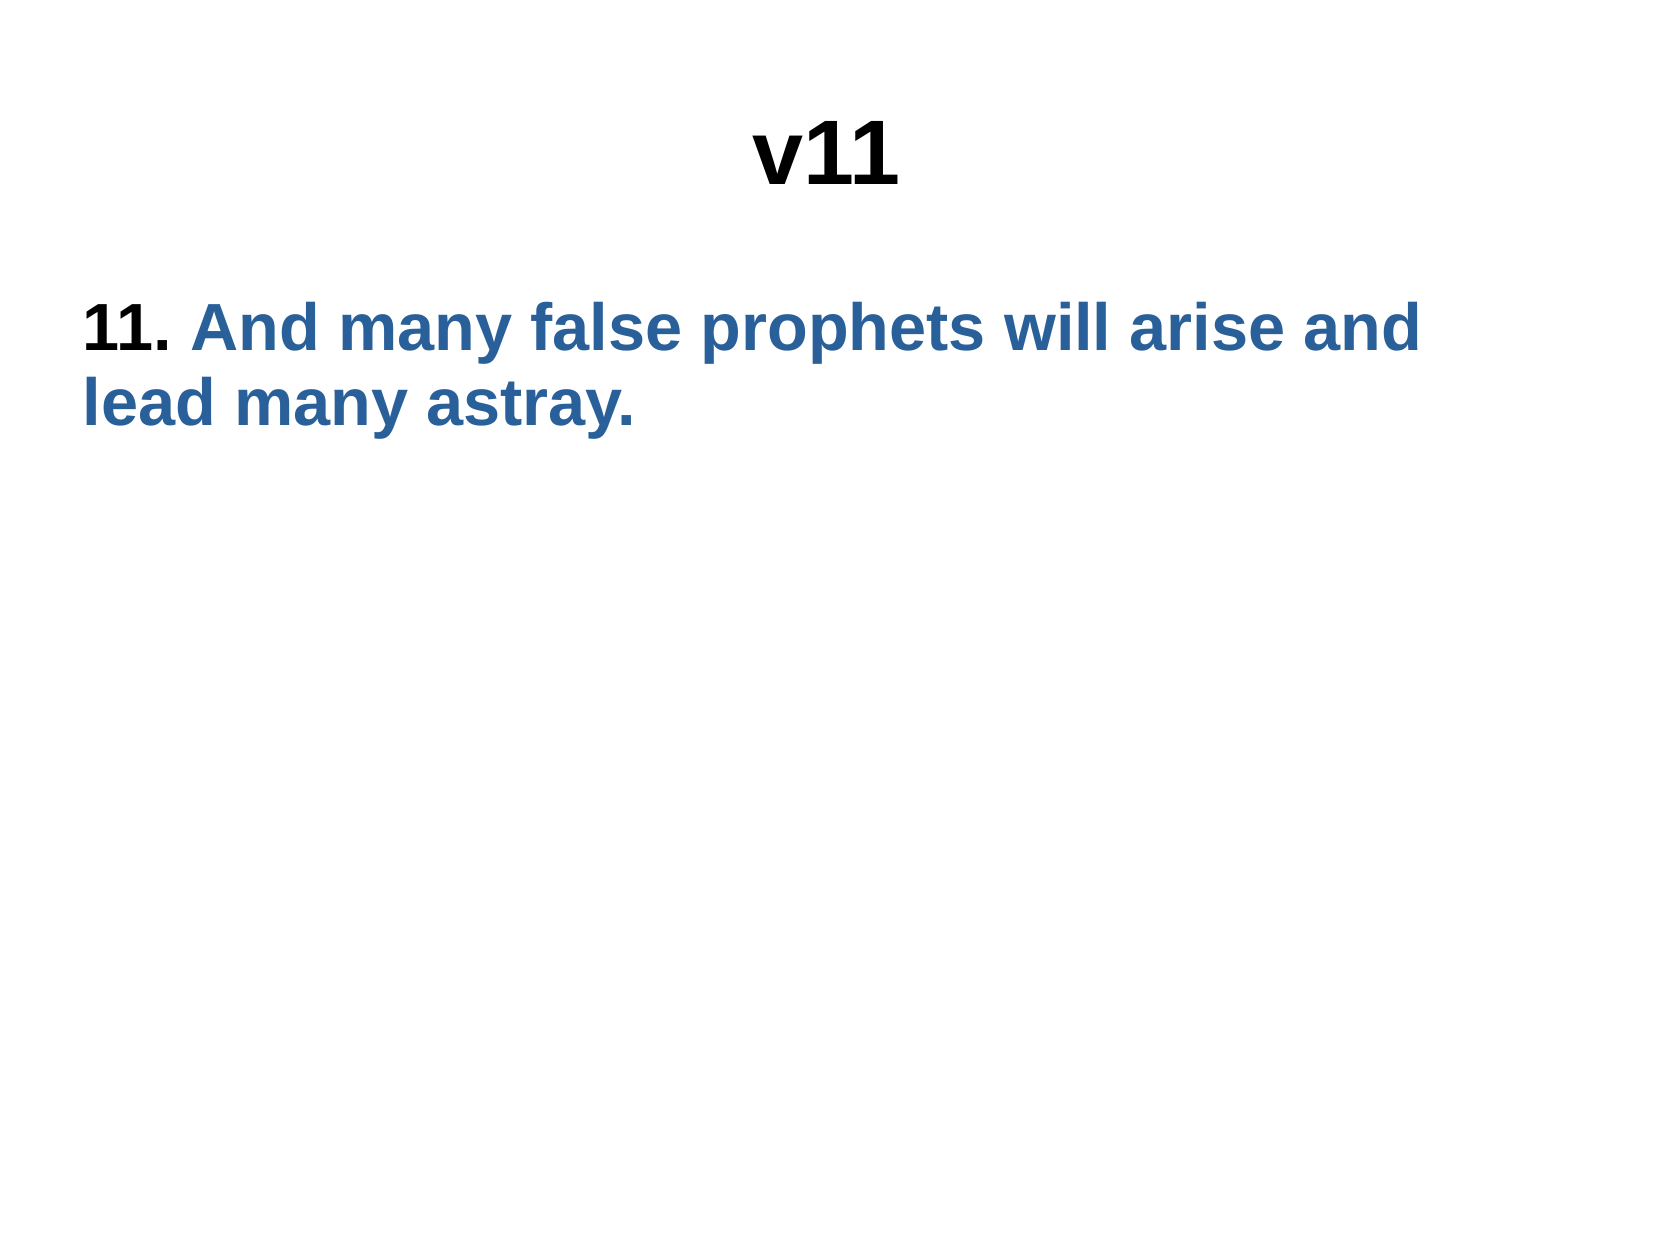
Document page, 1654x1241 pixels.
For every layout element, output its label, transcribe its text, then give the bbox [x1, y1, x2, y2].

list 11. And many false prophets will arise and lead many astray. [82, 290, 1571, 1010]
title v11 [82, 49, 1571, 257]
